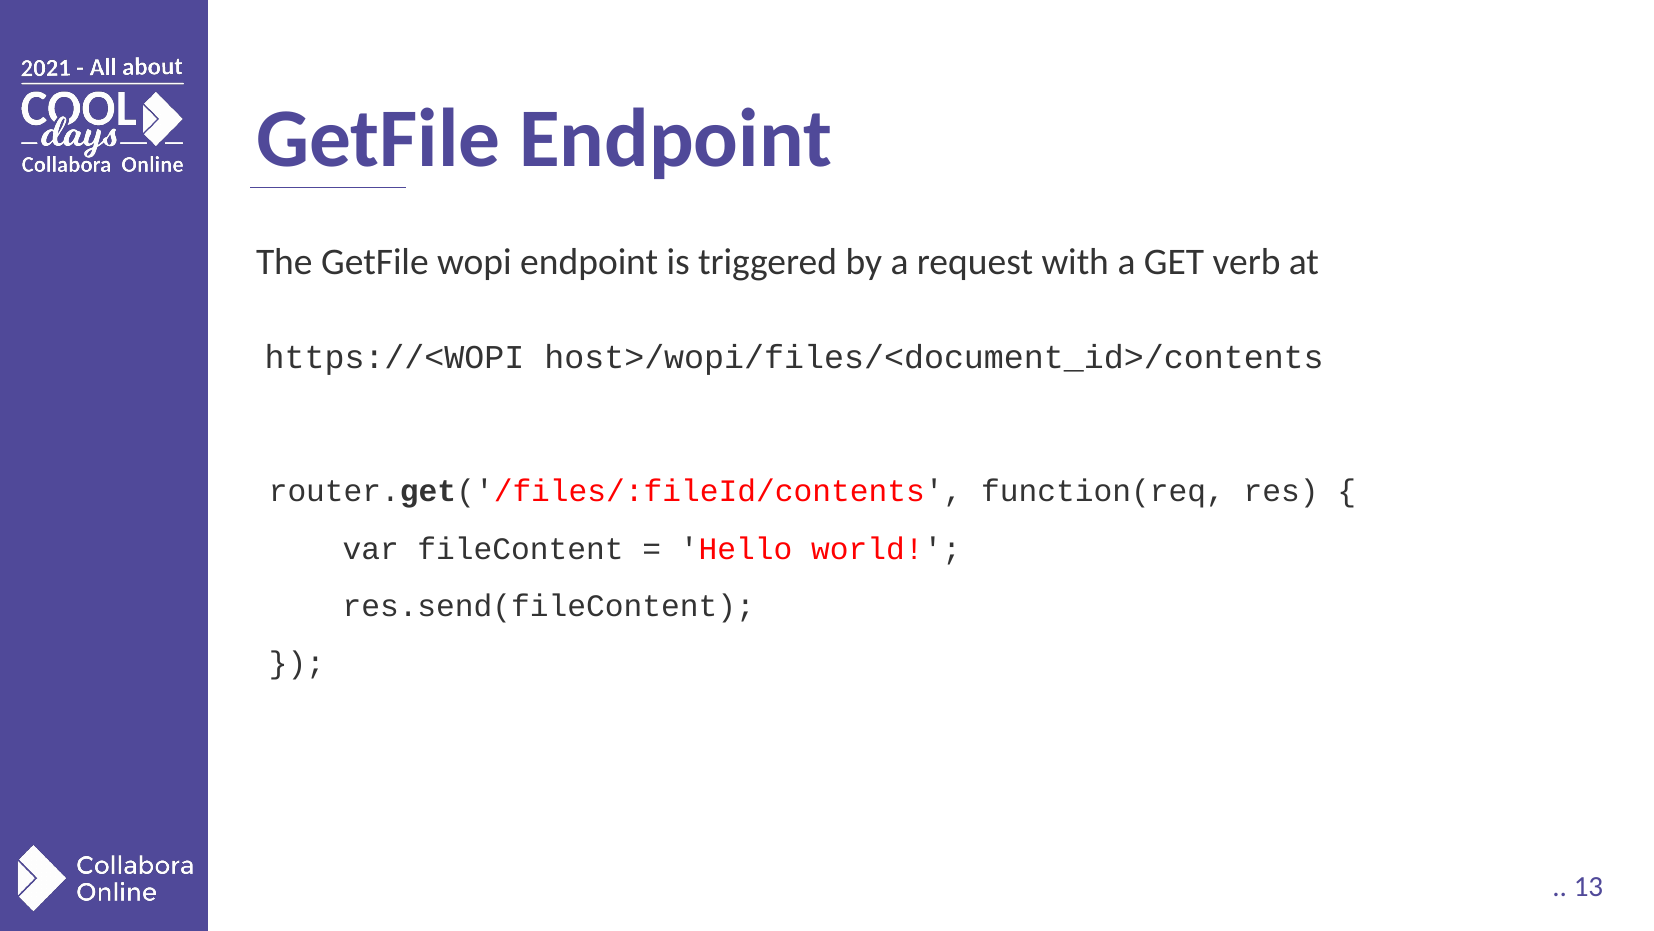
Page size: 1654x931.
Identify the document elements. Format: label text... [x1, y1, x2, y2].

title GetFile Endpoint [256, 56, 1654, 188]
text_box router.get('/files/:fileId/contents', function(req, res) { var fileContent = 'Hello world!'; res.send(fileContent); }); [253, 459, 1576, 691]
picture [21, 57, 184, 172]
picture [13, 840, 197, 916]
list The GetFile wopi endpoint is triggered by a request with a GET verb at https://<WOPI host>/wopi/files/<document_id>/contents [256, 236, 1585, 405]
